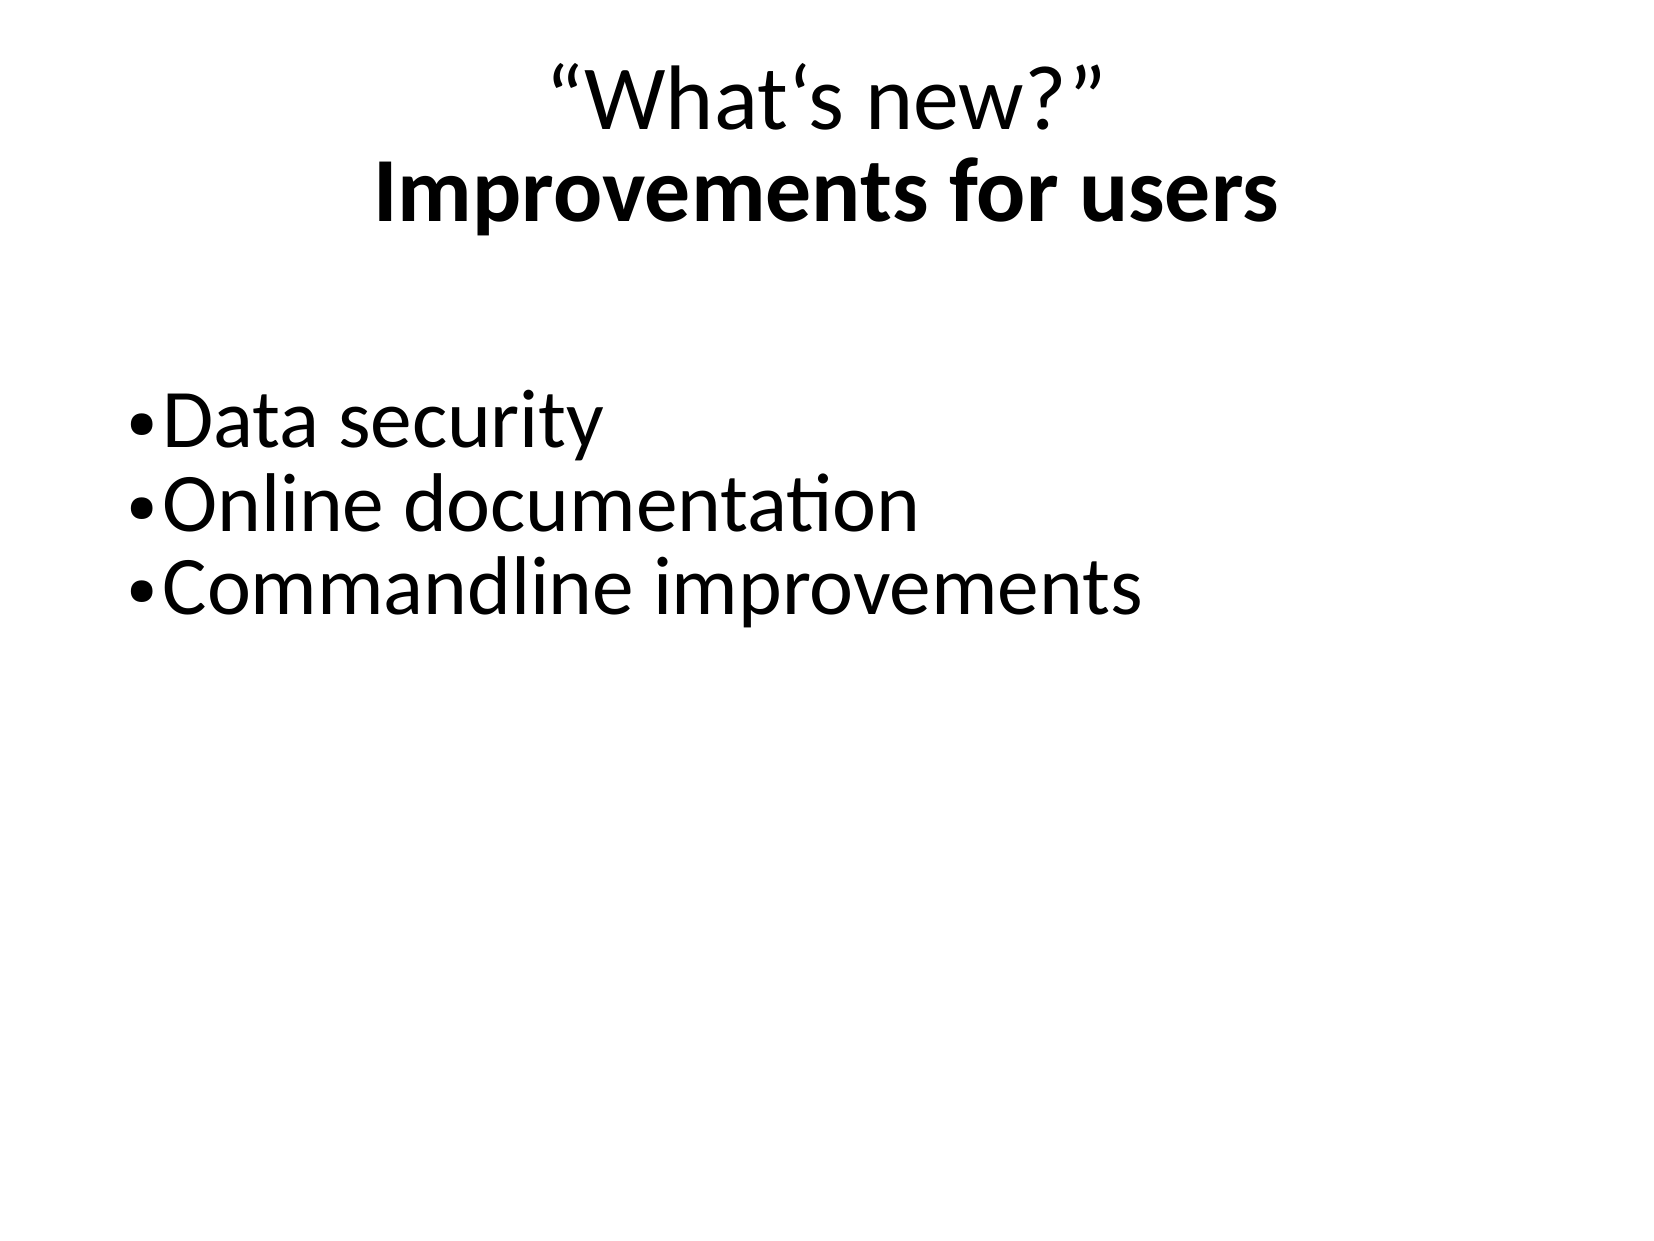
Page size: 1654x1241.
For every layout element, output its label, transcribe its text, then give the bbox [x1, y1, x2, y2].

title “What‘s new?” Improvements for users [82, 42, 1571, 264]
text_box Data security Online documentation Commandline improvements [112, 377, 1654, 688]
